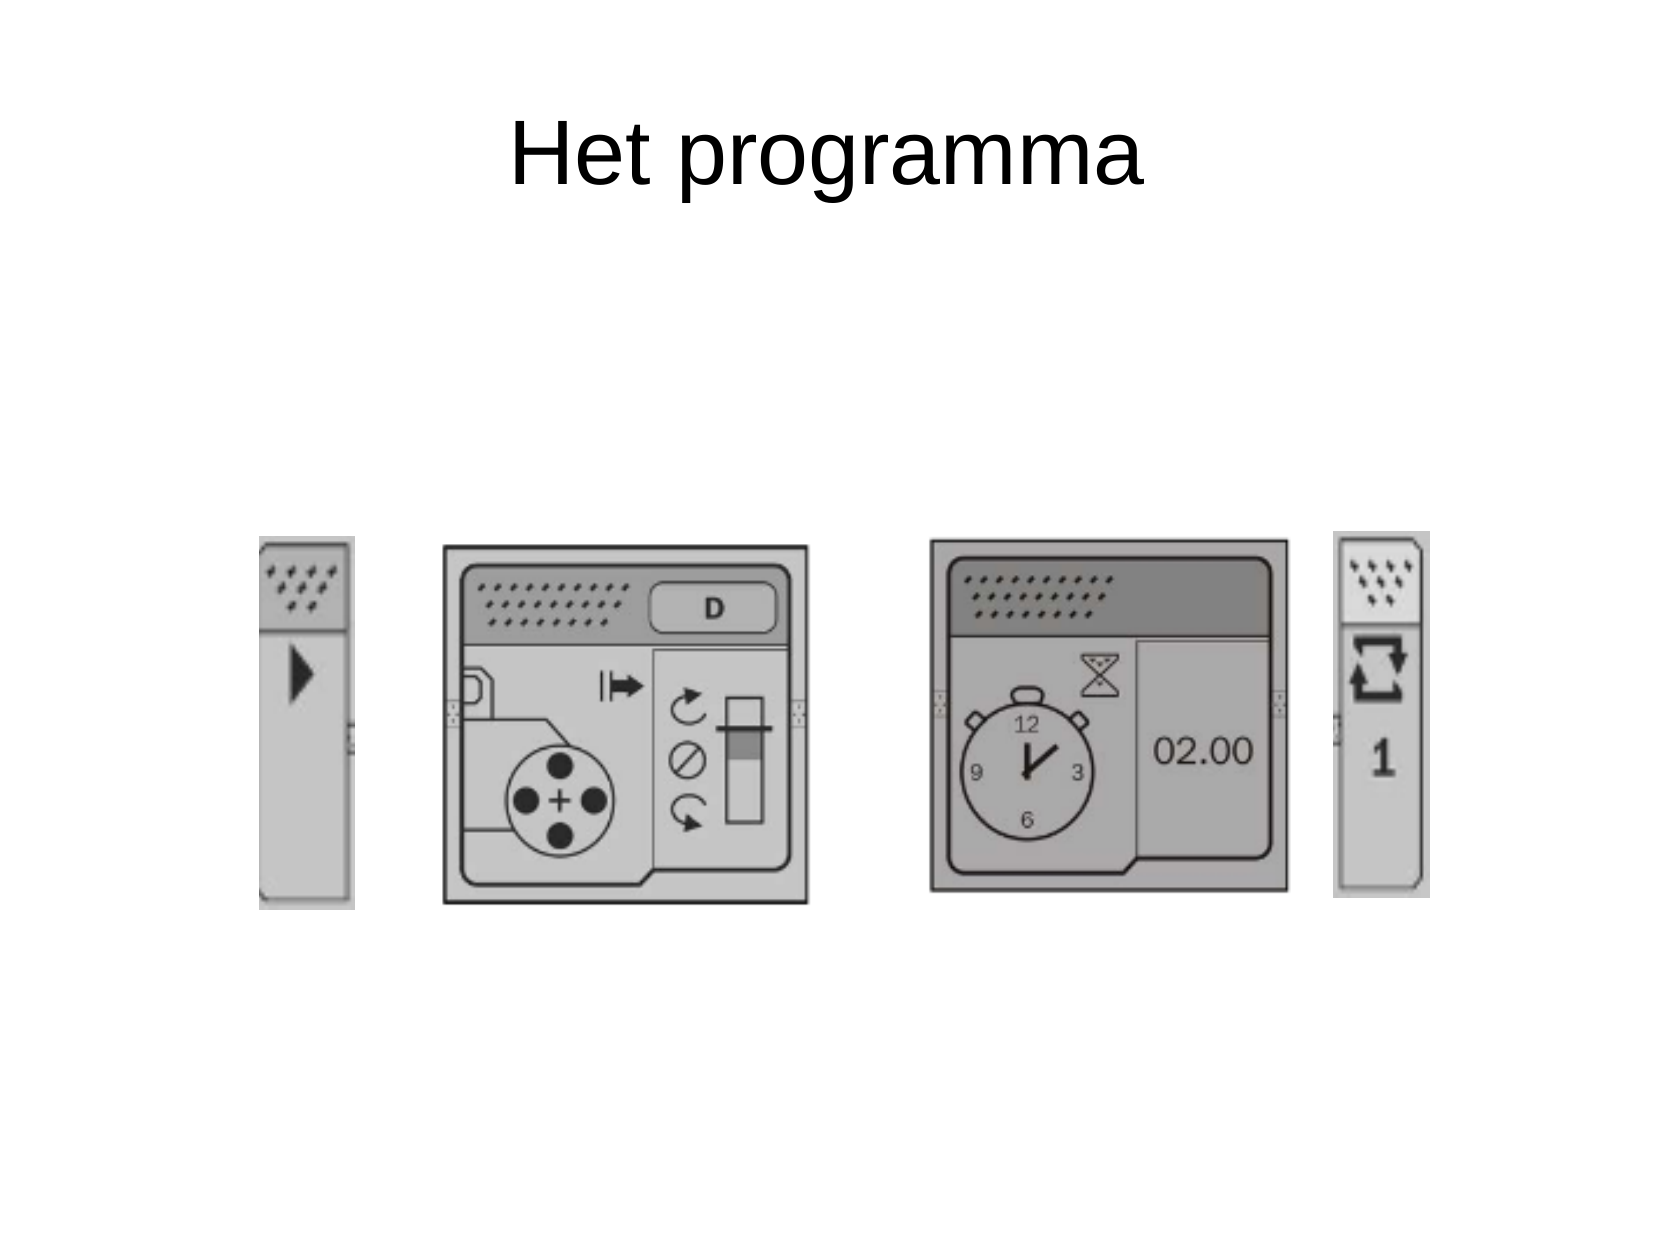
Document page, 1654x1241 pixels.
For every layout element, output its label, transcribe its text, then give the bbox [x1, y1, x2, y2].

picture [1333, 531, 1430, 898]
title Het programma [82, 49, 1571, 257]
picture [259, 536, 355, 910]
picture [921, 531, 1300, 898]
picture [427, 543, 815, 910]
